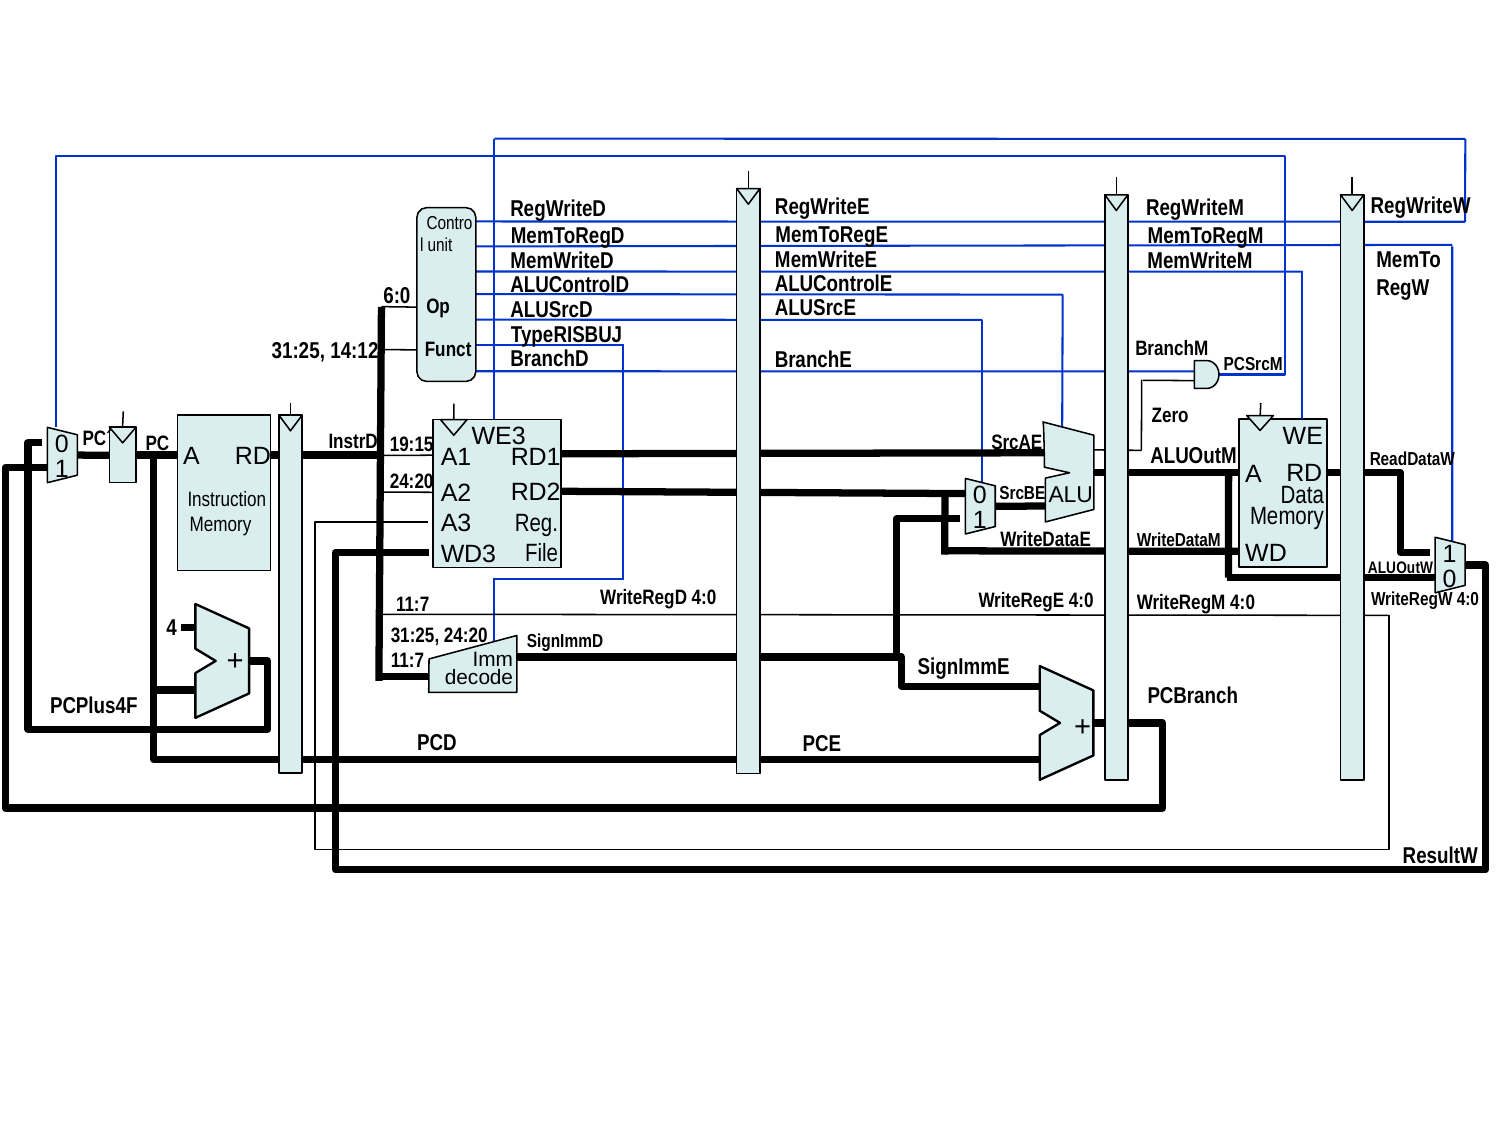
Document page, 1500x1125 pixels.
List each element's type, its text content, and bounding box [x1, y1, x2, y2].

text_box ALUControlE [766, 268, 893, 297]
text_box 11:7 [388, 590, 430, 616]
text_box 1 [42, 452, 70, 483]
text_box TypeRISBUJ [502, 319, 623, 348]
text_box MemWriteE [766, 244, 878, 268]
text_box Reg. File [432, 450, 562, 568]
text_box 1 [1430, 537, 1457, 562]
text_box A [170, 439, 201, 470]
text_box [1042, 421, 1094, 479]
text_box Funct [417, 335, 472, 361]
text_box RD [222, 439, 275, 470]
text_box [195, 604, 250, 718]
text_box WriteRegW 4:0 [1364, 586, 1479, 610]
text_box [736, 188, 760, 774]
text_box [1340, 194, 1364, 780]
text_box Reg. File [530, 419, 562, 440]
text_box MemToRegM [1139, 220, 1264, 249]
text_box A1 [428, 440, 472, 471]
text_box 0 [1445, 571, 1453, 585]
text_box Control unit [416, 207, 476, 382]
text_box [278, 415, 303, 774]
text_box [440, 419, 468, 436]
text_box MemTo RegW [1368, 245, 1442, 301]
text_box Op [419, 292, 451, 318]
text_box + [212, 641, 248, 677]
text_box 31:25, 14:12 [263, 335, 385, 363]
text_box SrcBE [992, 480, 1034, 504]
text_box 24:20 [382, 467, 432, 493]
text_box Imm decode [428, 624, 517, 690]
text_box RegWriteM [1137, 192, 1245, 221]
text_box WriteDataM [1130, 527, 1221, 547]
text_box ResultW [1394, 841, 1479, 869]
text_box PCPlus4F [41, 690, 138, 718]
text_box A3 [428, 506, 472, 537]
text_box PCD [408, 727, 457, 755]
text_box 31:25, 24:20 11:7 [383, 621, 489, 672]
text_box PCE [794, 728, 842, 757]
text_box PC´ [75, 424, 113, 450]
text_box [1039, 666, 1094, 780]
text_box 0 [57, 436, 65, 450]
text_box BranchD [502, 343, 589, 372]
text_box 6:0 [375, 280, 411, 309]
text_box BranchE [766, 344, 853, 373]
text_box 0 [42, 427, 70, 452]
text_box ALUSrcE [766, 292, 857, 321]
text_box Instruction Memory [177, 415, 271, 571]
text_box SrcAE [984, 428, 1043, 449]
text_box RD1 [532, 450, 542, 463]
text_box ALU [1034, 479, 1100, 507]
text_box 1 [960, 503, 988, 534]
text_box MemWriteD [502, 245, 614, 269]
text_box 4 [158, 612, 178, 641]
text_box [1104, 194, 1128, 780]
text_box A2 [428, 476, 472, 506]
text_box MemWriteM [1138, 245, 1253, 274]
text_box ReadDataW [1363, 446, 1455, 470]
text_box A [1232, 457, 1274, 488]
text_box PCSrcM [1217, 351, 1283, 374]
text_box RegWriteE [766, 191, 870, 220]
text_box ALUSrcD [502, 294, 593, 319]
text_box PC [138, 429, 170, 455]
text_box Zero [1144, 401, 1189, 427]
text_box SignImmE [909, 651, 1010, 679]
text_box [1457, 542, 1466, 586]
text_box 0 [975, 487, 983, 501]
text_box ALUOutW [1362, 556, 1434, 577]
text_box [1194, 360, 1220, 389]
text_box ALUOutM [1142, 441, 1238, 469]
text_box [70, 432, 78, 478]
text_box + [1060, 706, 1095, 742]
text_box MemToRegE [767, 219, 889, 248]
text_box RD1 [498, 440, 565, 471]
text_box 19:15 [382, 430, 432, 456]
text_box [109, 427, 137, 483]
text_box WriteRegM 4:0 [1129, 588, 1256, 614]
text_box 0 [960, 478, 988, 503]
text_box PCBranch [1139, 681, 1239, 709]
text_box Reg. File [432, 419, 458, 440]
text_box WE3 [458, 419, 530, 450]
text_box WD [1233, 536, 1291, 567]
text_box BranchM [1128, 334, 1209, 360]
text_box RegWriteD [502, 193, 607, 220]
text_box MemToRegD [502, 220, 625, 249]
text_box RD2 [498, 475, 565, 506]
text_box Data Memory [1238, 419, 1328, 567]
text_box WE [1270, 419, 1328, 450]
text_box InstrD [321, 427, 378, 453]
text_box [988, 484, 996, 529]
text_box WriteDataE [993, 525, 1092, 547]
text_box 0 [1430, 562, 1457, 586]
text_box RD [1268, 456, 1326, 487]
text_box WriteRegE 4:0 [971, 587, 1094, 613]
text_box WriteRegD 4:0 [589, 583, 721, 610]
text_box [1246, 415, 1274, 431]
text_box WD3 [428, 537, 497, 568]
text_box RegWriteW [1362, 190, 1471, 219]
text_box SignImmD [520, 628, 604, 651]
text_box RD1 [514, 450, 524, 456]
text_box [1045, 507, 1094, 522]
text_box ALUControlD [502, 269, 630, 298]
